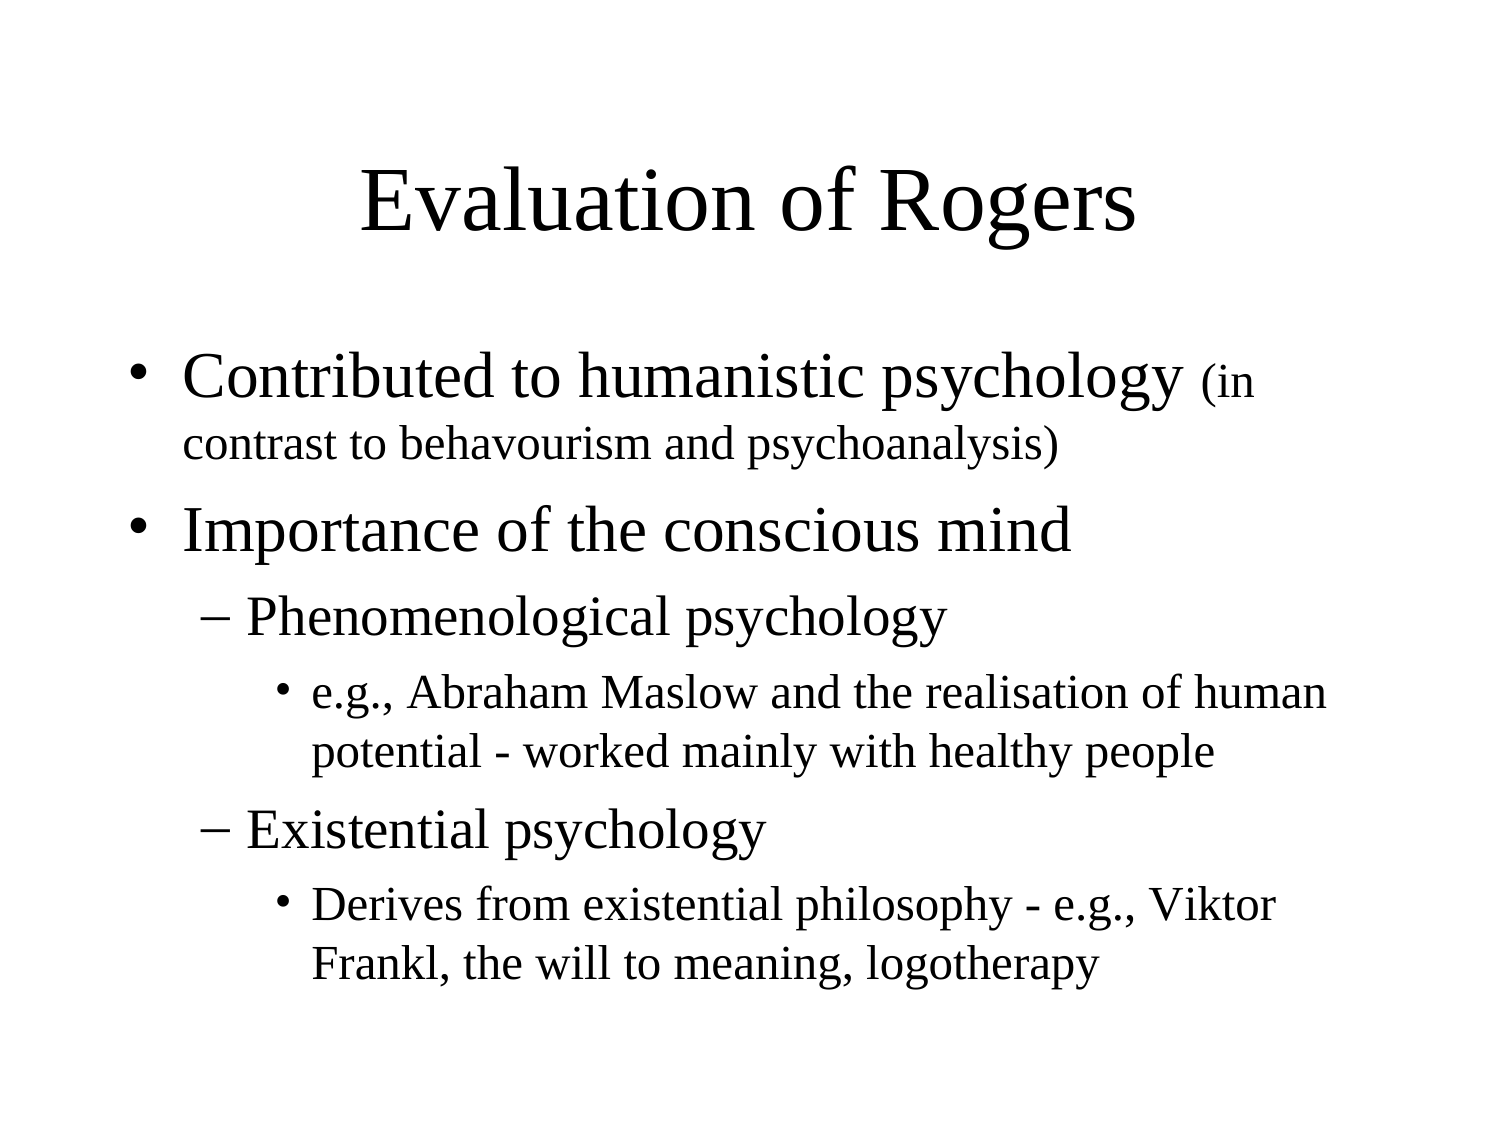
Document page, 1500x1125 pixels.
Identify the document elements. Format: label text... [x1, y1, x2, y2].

title Evaluation of Rogers [112, 99, 1388, 288]
list Contributed to humanistic psychology (in contrast to behavourism and psychoanalysis) Importance of the conscious mind Phenomenological psychology e.g., Abraham Maslow and the realisation of human potential - worked mainly with healthy people Existential psychology Derives from existential philosophy - e.g., Viktor Frankl, the will to meaning, logotherapy [112, 324, 1388, 1000]
